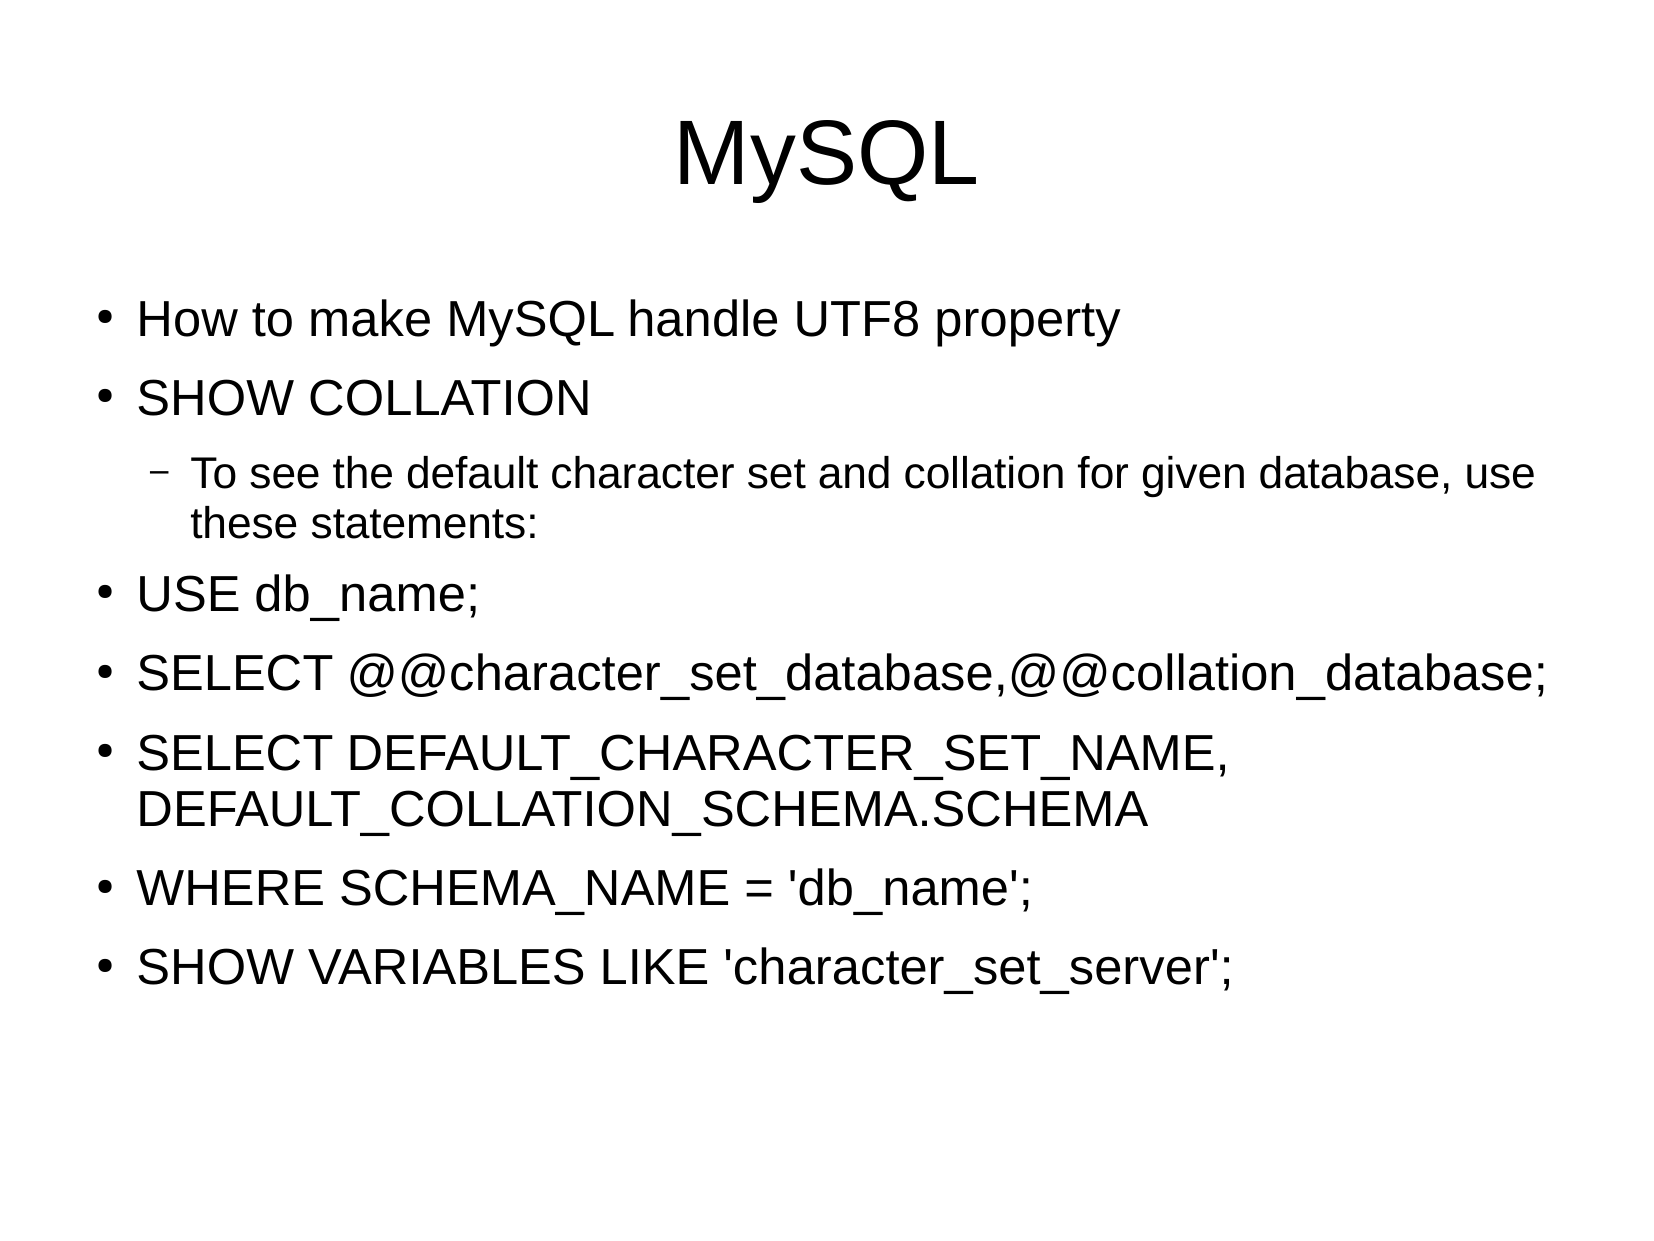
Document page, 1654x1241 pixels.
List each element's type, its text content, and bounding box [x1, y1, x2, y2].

list How to make MySQL handle UTF8 property SHOW COLLATION To see the default character set and collation for given database, use these statements: USE db_name; SELECT @@character_set_database,@@collation_database; SELECT DEFAULT_CHARACTER_SET_NAME, DEFAULT_COLLATION_SCHEMA.SCHEMA WHERE SCHEMA_NAME = 'db_name'; SHOW VARIABLES LIKE 'character_set_server'; [82, 290, 1571, 1010]
title MySQL [82, 49, 1571, 257]
